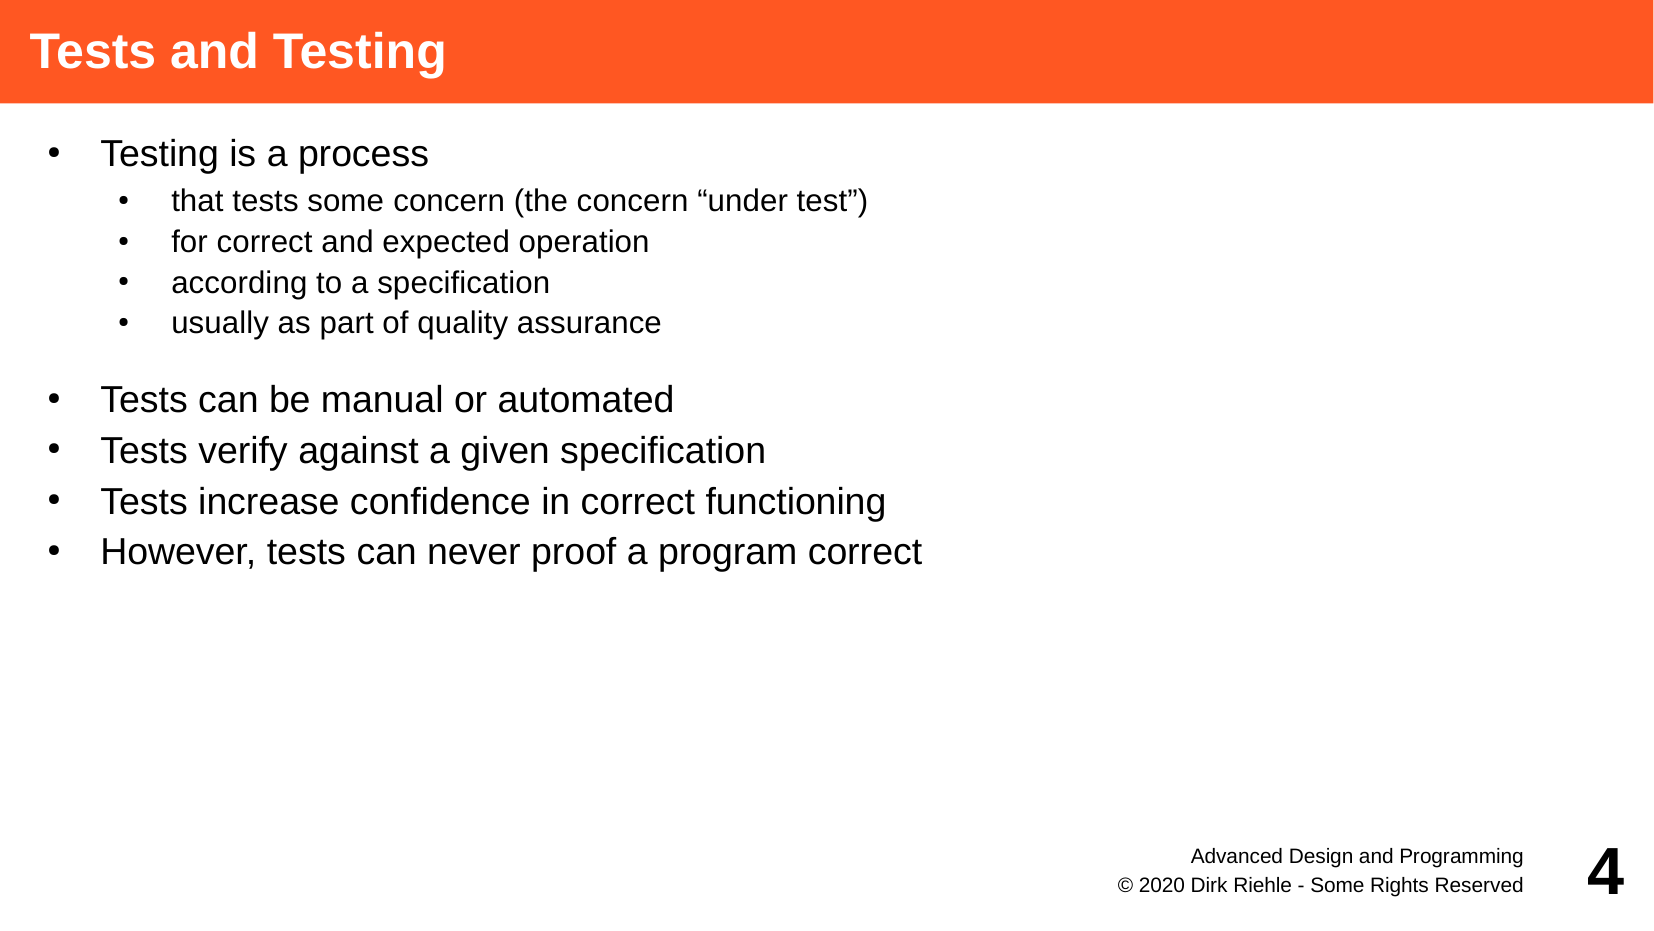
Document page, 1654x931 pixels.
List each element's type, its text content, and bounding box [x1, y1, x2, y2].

title Tests and Testing [0, 0, 1654, 104]
list Testing is a process that tests some concern (the concern “under test”) for correct and expected operation according to a specification usually as part of quality assurance Tests can be manual or automated Tests verify against a given specification Tests increase confidence in correct functioning However, tests can never proof a program correct [29, 132, 1625, 813]
